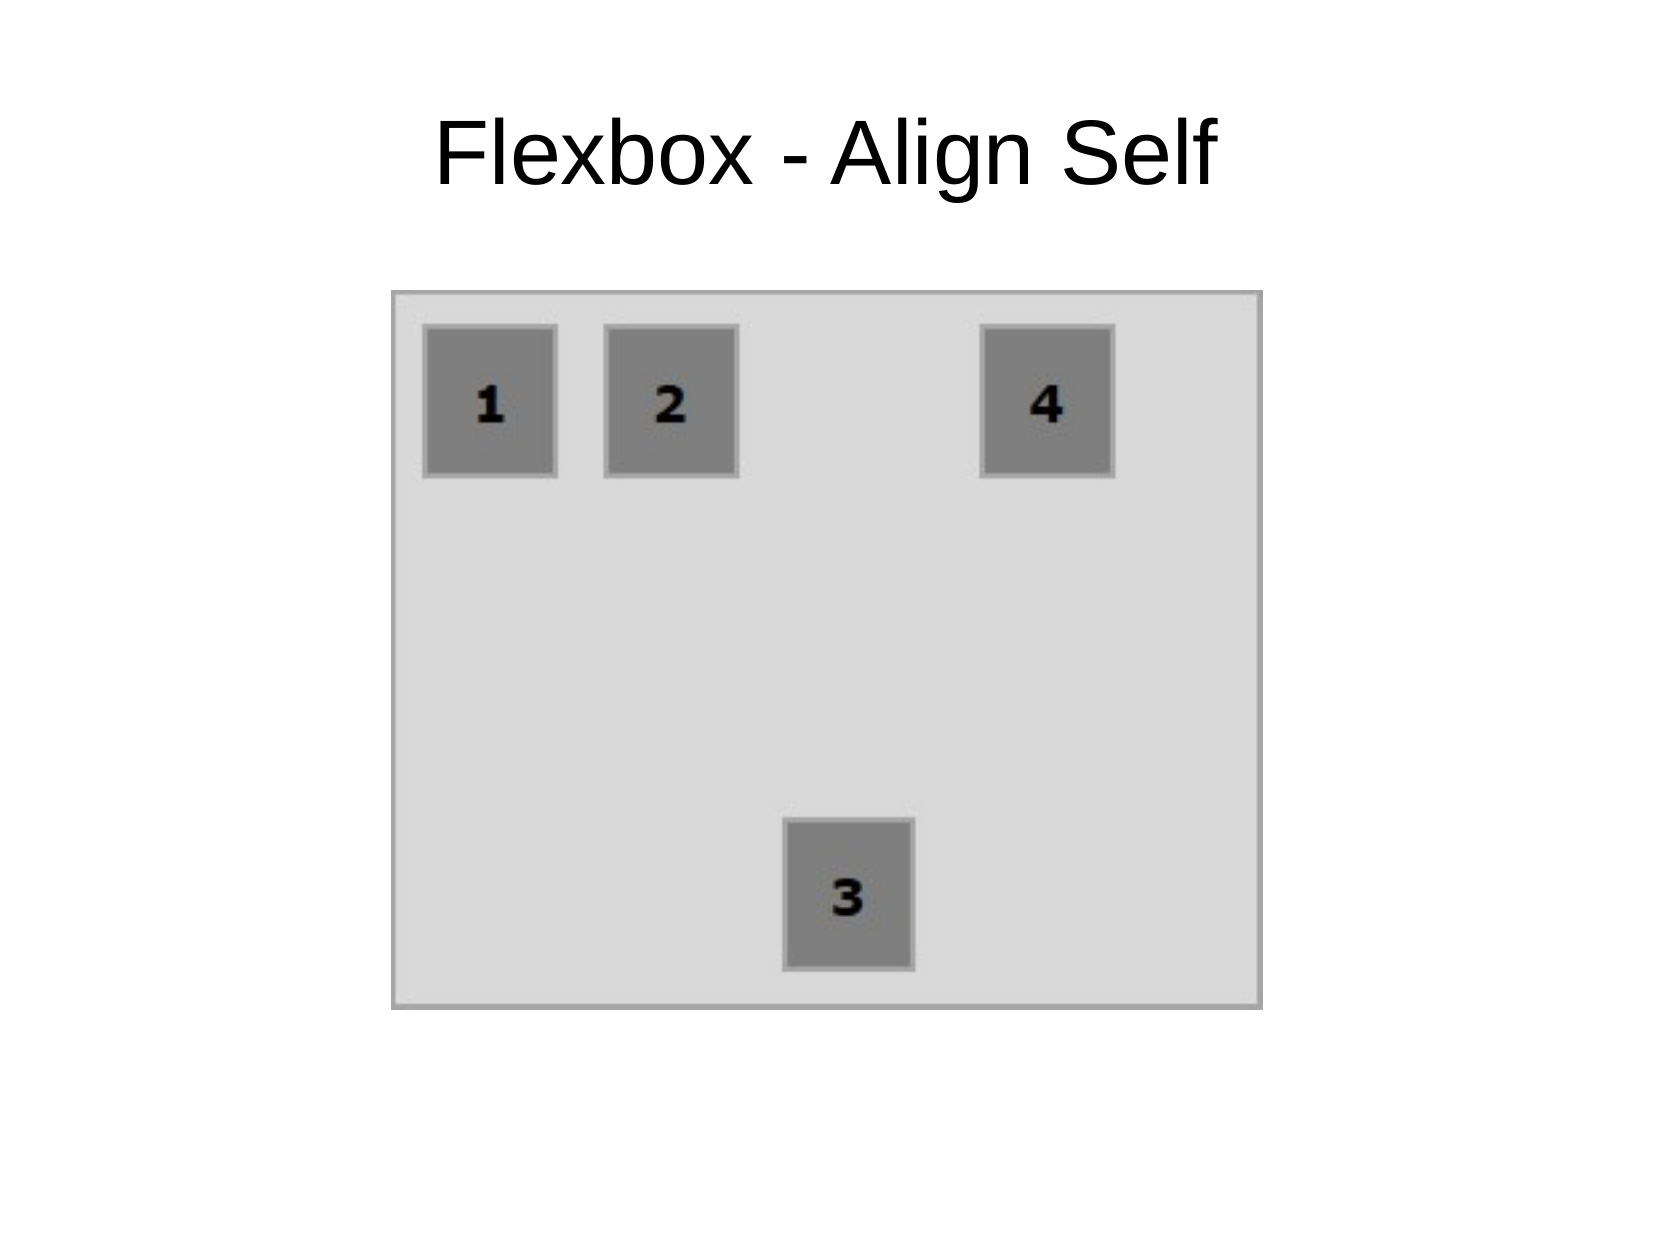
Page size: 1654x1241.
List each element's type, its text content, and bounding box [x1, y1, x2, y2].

title Flexbox - Align Self [82, 49, 1571, 257]
picture [391, 290, 1263, 1010]
